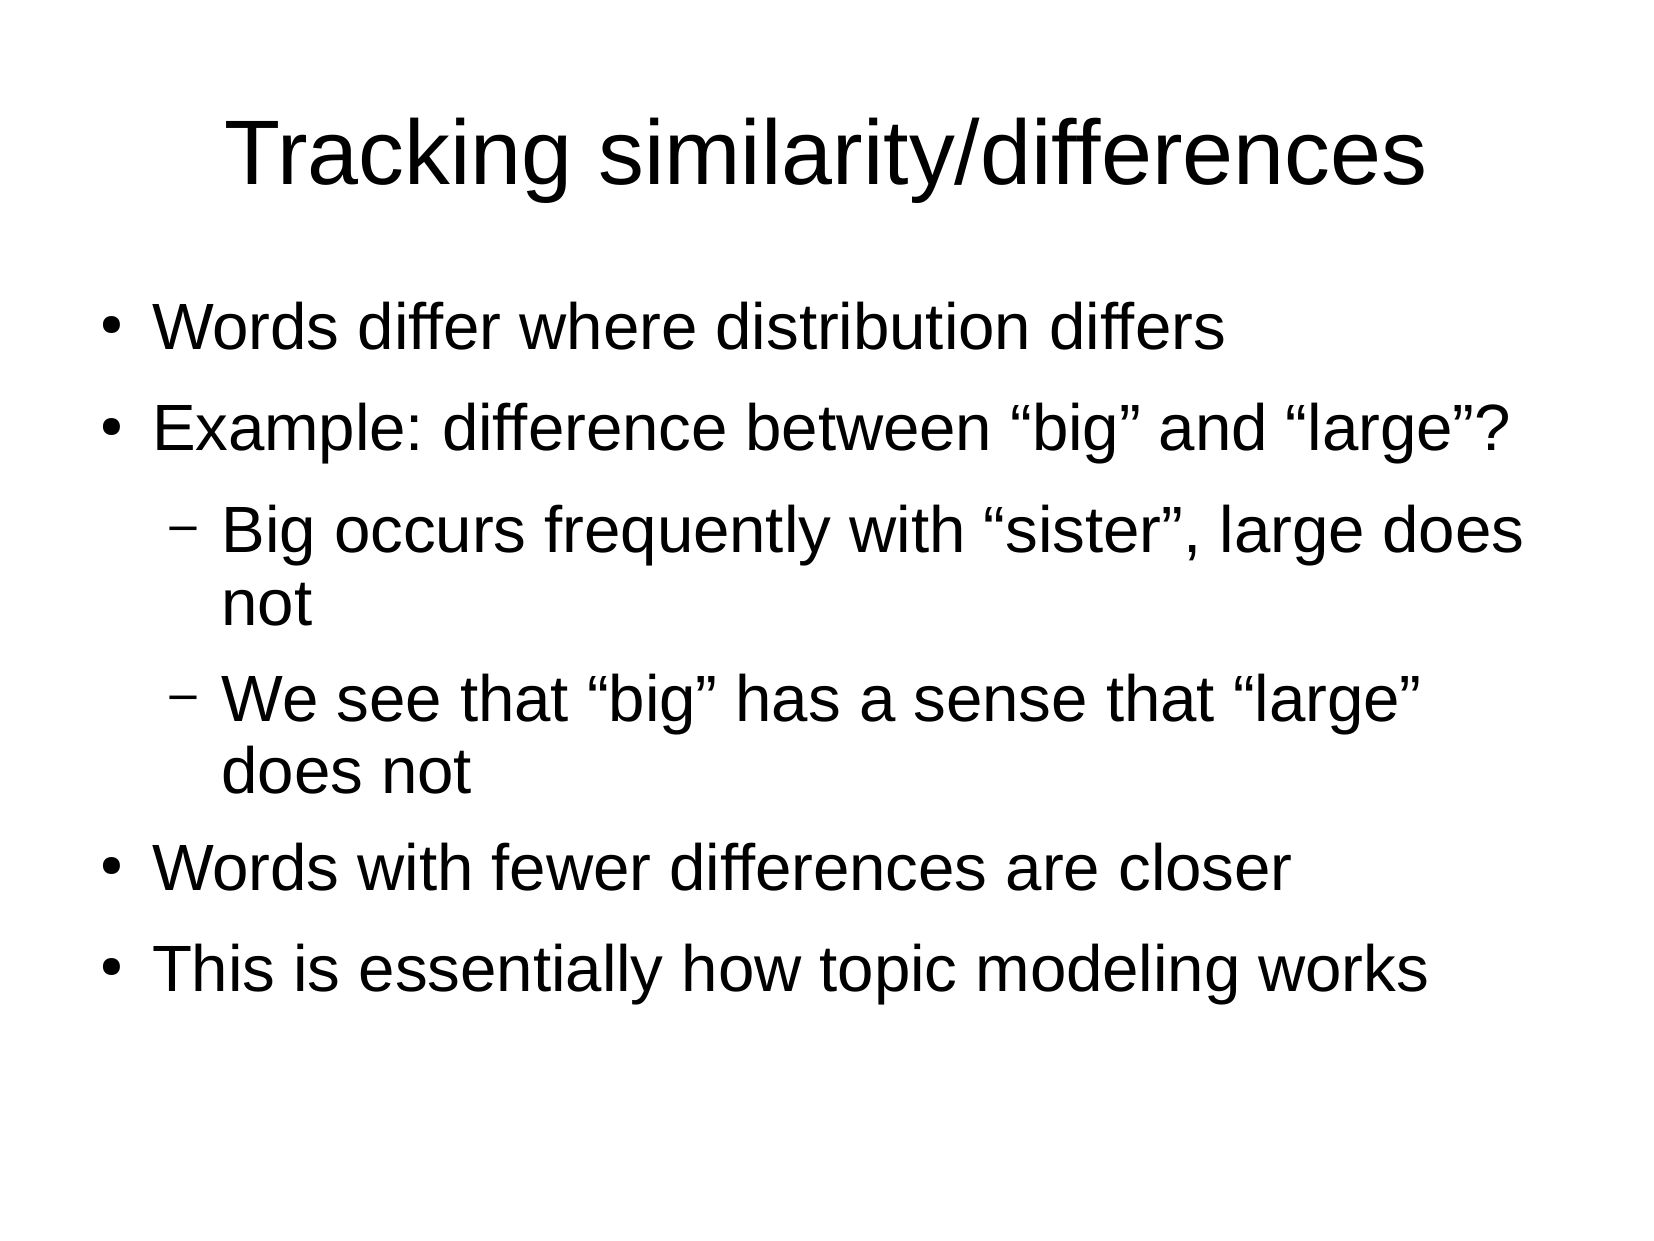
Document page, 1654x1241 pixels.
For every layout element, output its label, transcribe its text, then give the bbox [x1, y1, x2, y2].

title Tracking similarity/differences [82, 49, 1571, 257]
list Words differ where distribution differs Example: difference between “big” and “large”? Big occurs frequently with “sister”, large does not We see that “big” has a sense that “large” does not Words with fewer differences are closer This is essentially how topic modeling works [82, 290, 1571, 1010]
